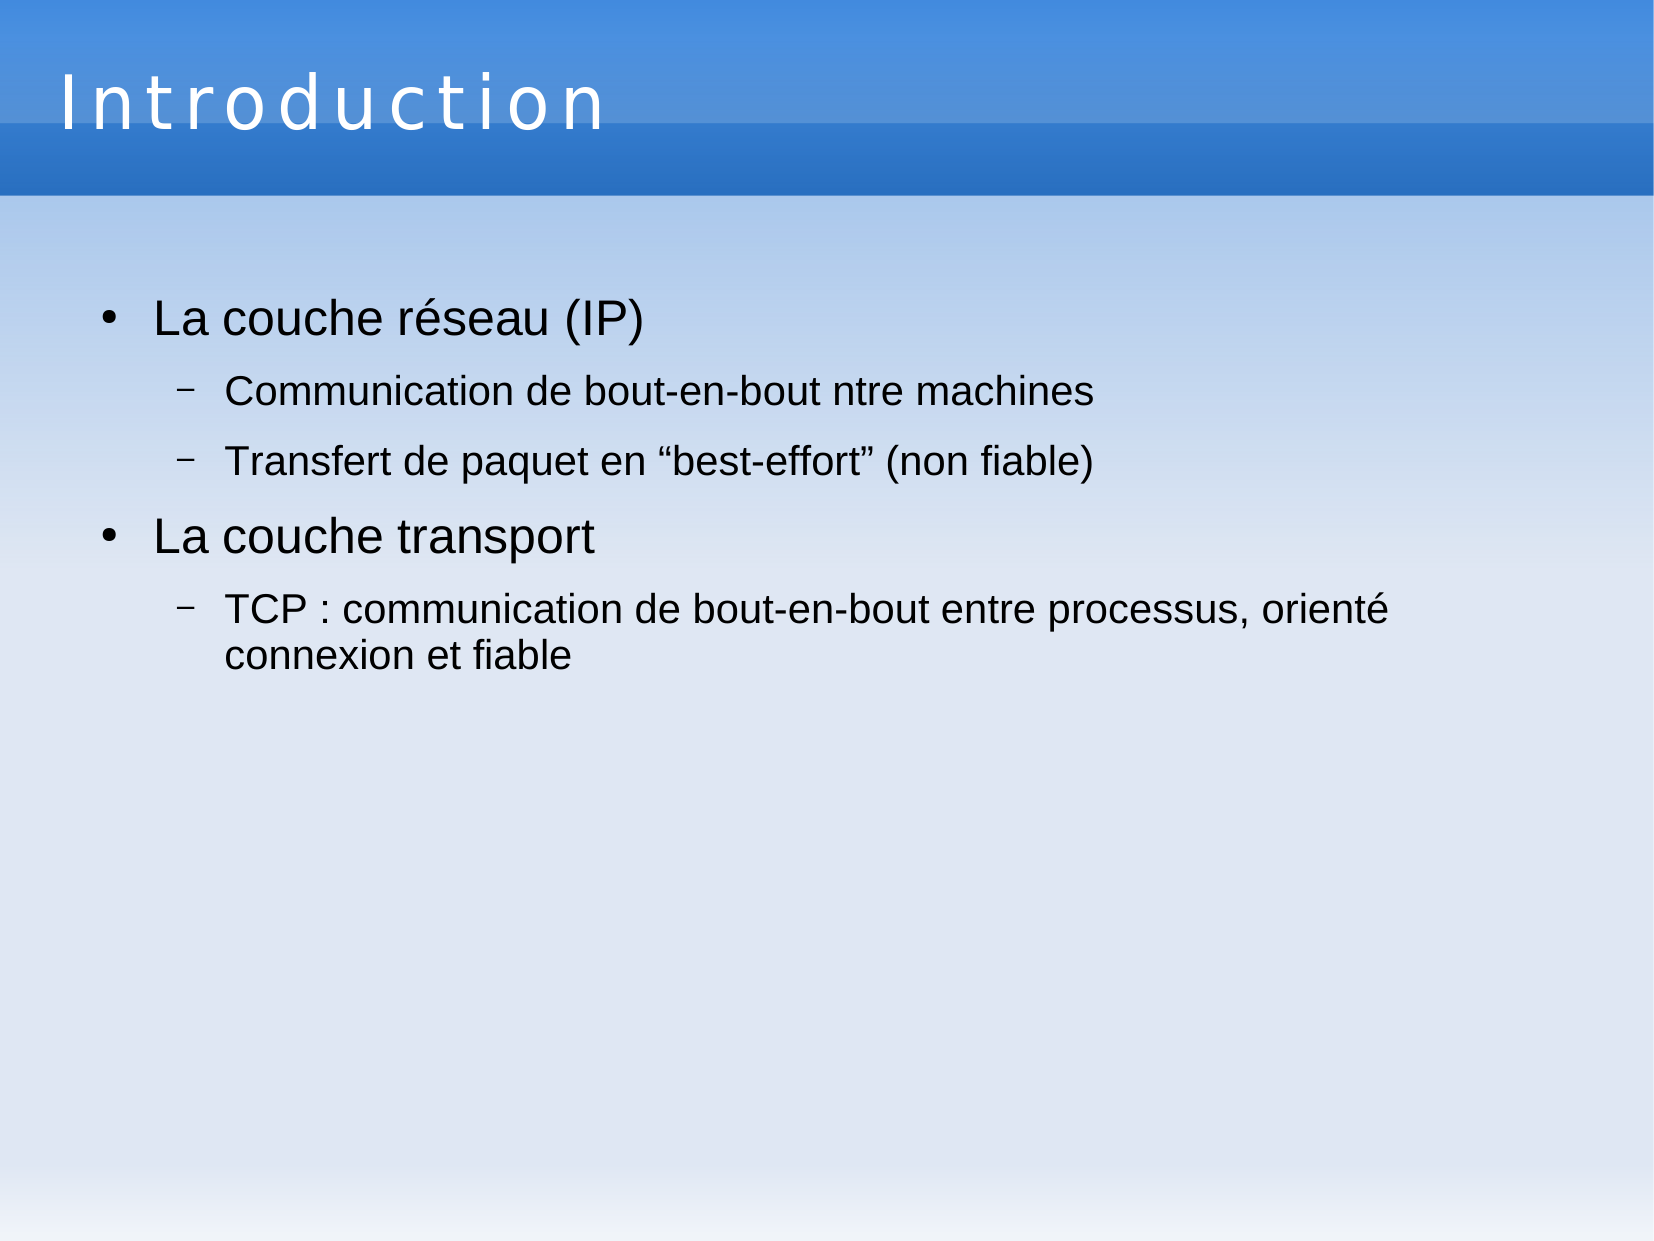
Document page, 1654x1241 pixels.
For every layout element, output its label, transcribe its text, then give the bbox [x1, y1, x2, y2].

title Introduction [59, 29, 1270, 178]
picture [0, 0, 1654, 1241]
list La couche réseau (IP) Communication de bout-en-bout ntre machines Transfert de paquet en “best-effort” (non fiable) La couche transport TCP : communication de bout-en-bout entre processus, orienté connexion et fiable [82, 290, 1571, 1109]
